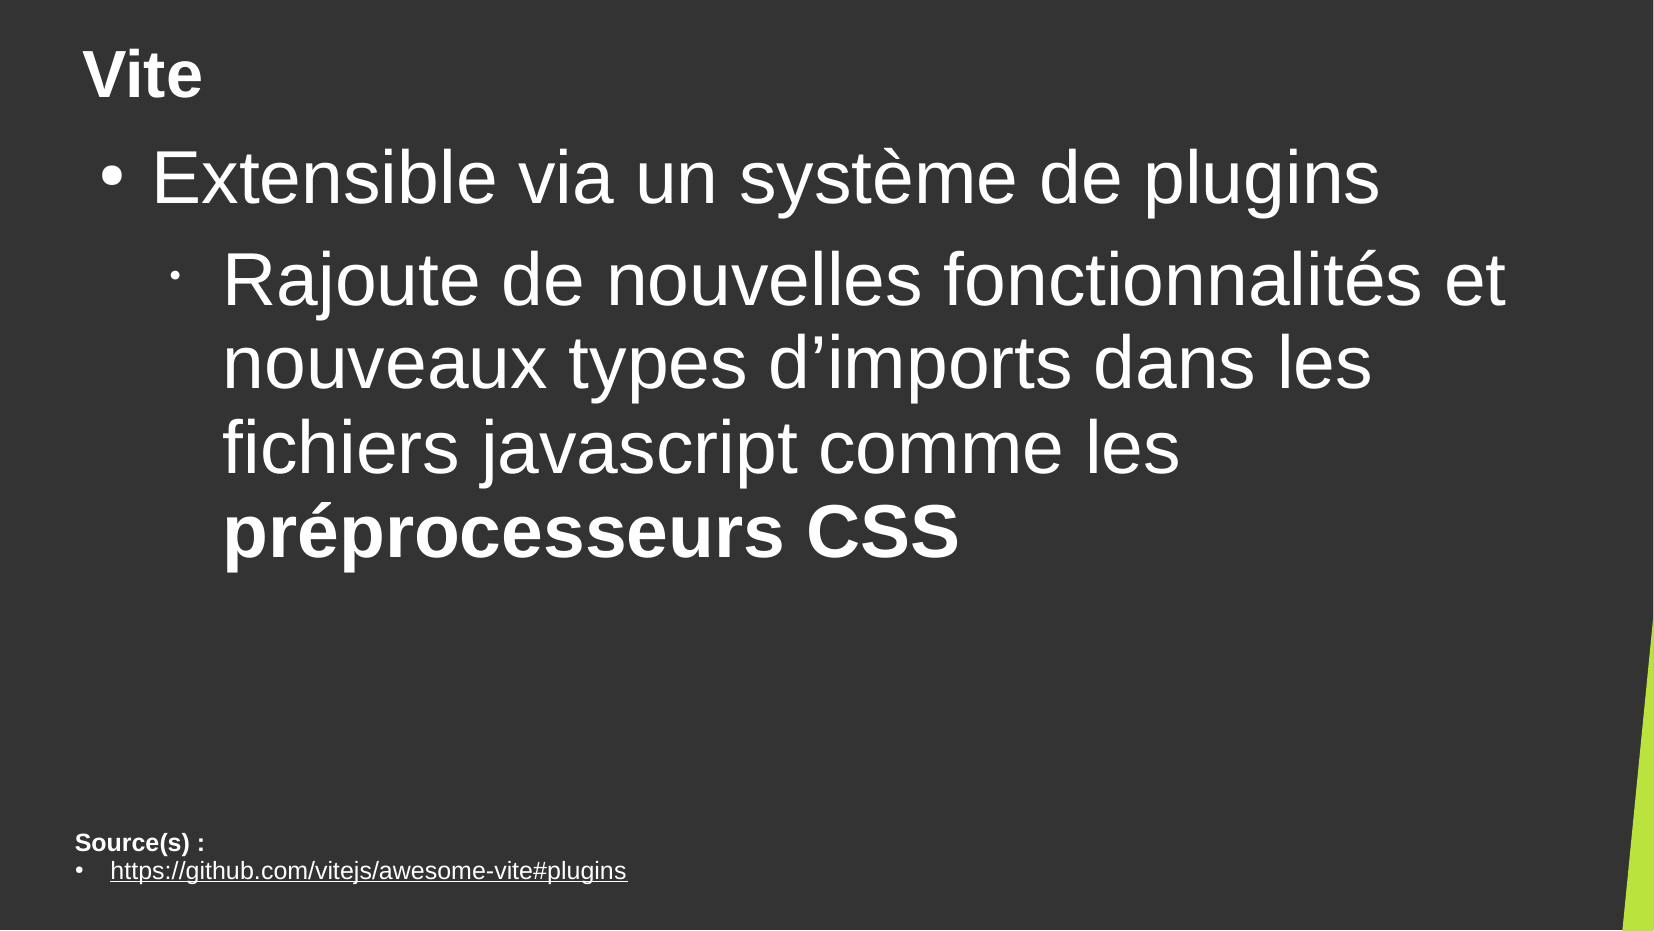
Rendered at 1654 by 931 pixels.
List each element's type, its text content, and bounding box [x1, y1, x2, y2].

text_box [1622, 609, 1654, 931]
text_box Source(s) : https://github.com/vitejs/awesome-vite#plugins [60, 821, 1546, 931]
title Vite [82, 37, 1571, 112]
list Extensible via un système de plugins Rajoute de nouvelles fonctionnalités et nouveaux types d’imports dans les fichiers javascript comme les préprocesseurs CSS [80, 135, 1619, 680]
